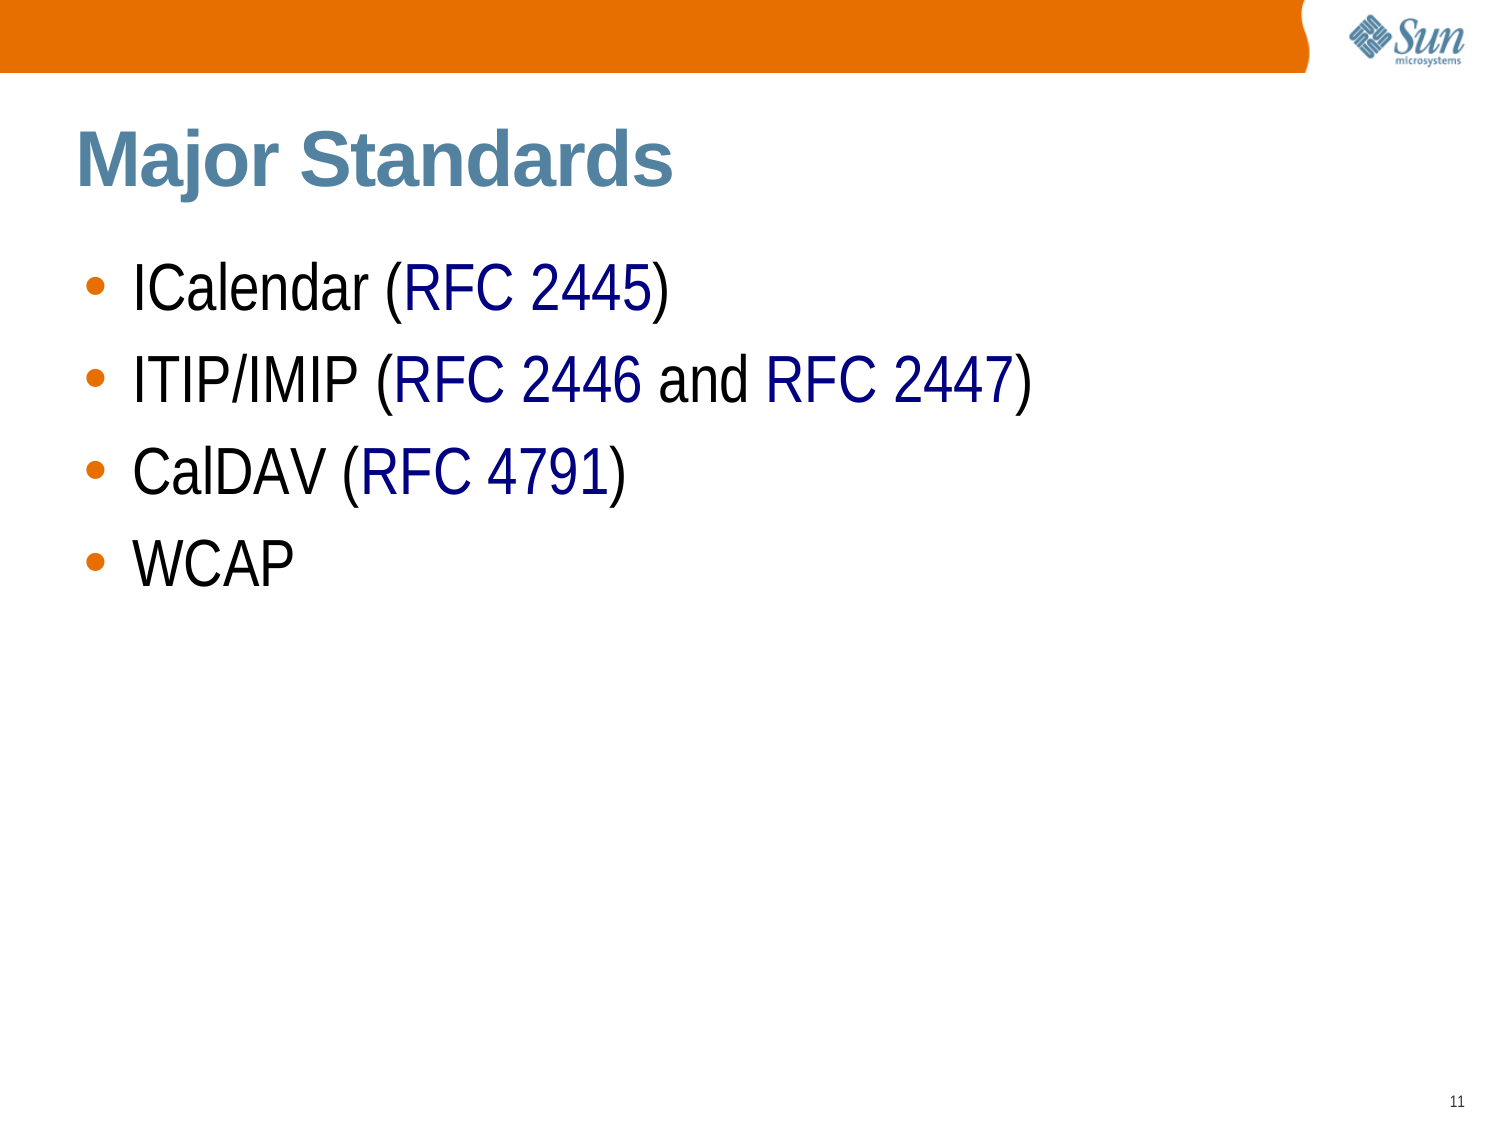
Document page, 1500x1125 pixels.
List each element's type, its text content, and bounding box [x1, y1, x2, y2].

list ICalendar (RFC 2445) ITIP/IMIP (RFC 2446 and RFC 2447) CalDAV (RFC 4791) WCAP [64, 258, 1401, 1062]
title Major Standards [75, 123, 1437, 227]
picture [0, 0, 1500, 73]
